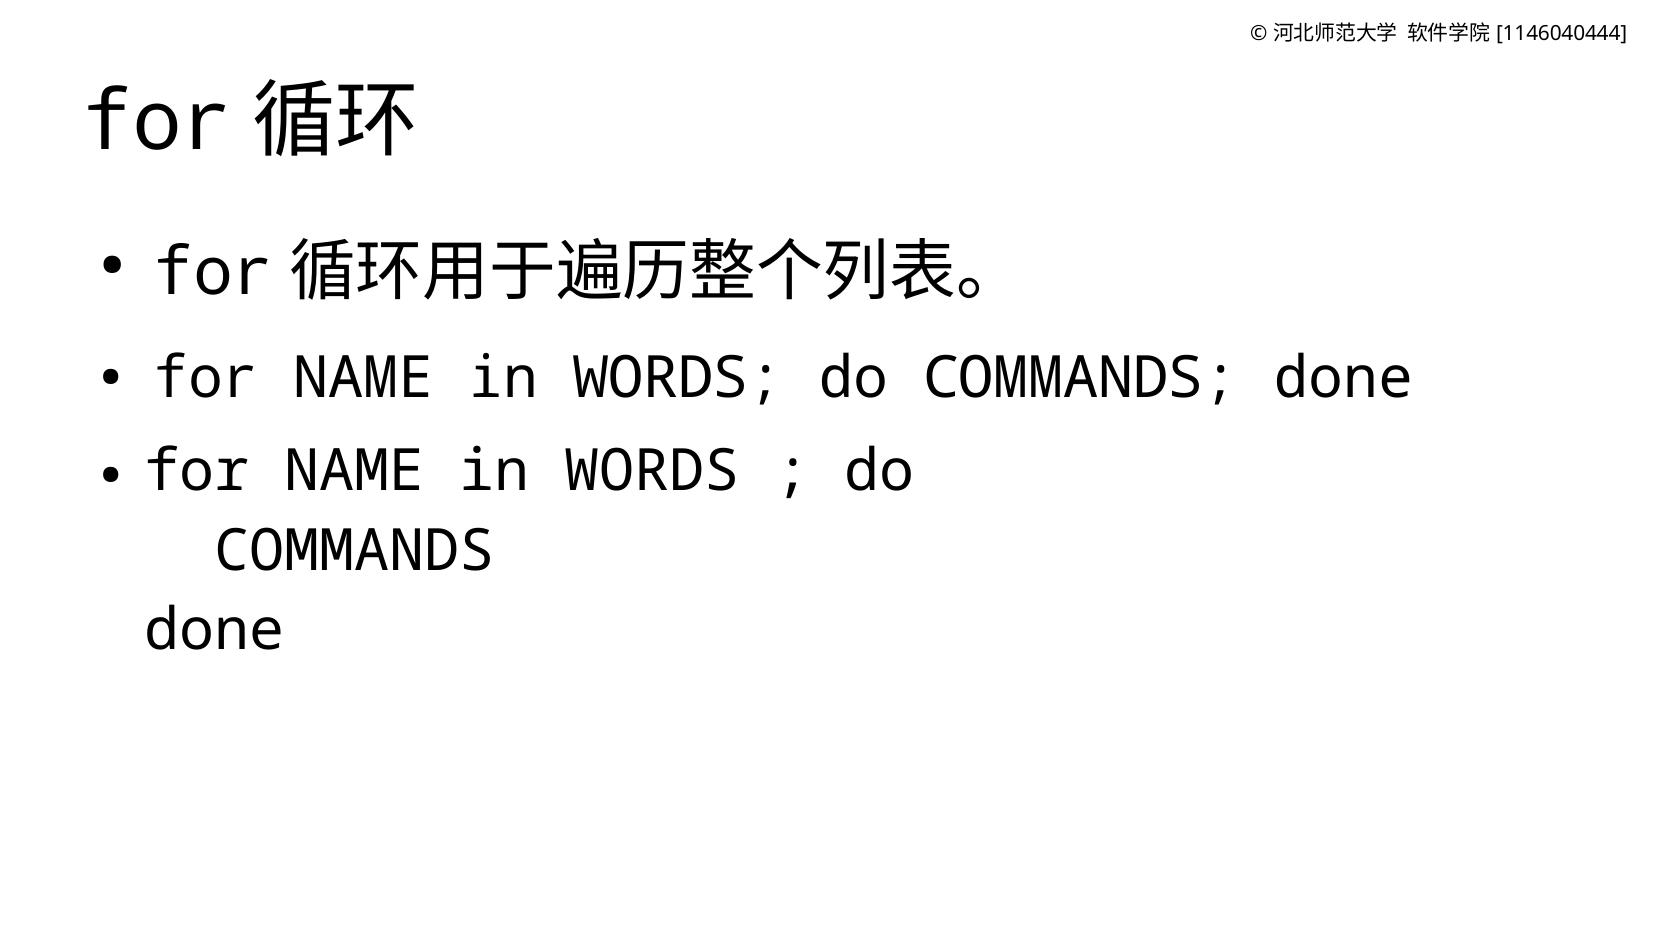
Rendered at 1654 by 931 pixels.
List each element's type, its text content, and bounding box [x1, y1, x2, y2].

list for循环用于遍历整个列表。 for NAME in WORDS; do COMMANDS; done [82, 217, 1571, 758]
title for循环 [82, 37, 1571, 189]
text_box for NAME in WORDS ; do COMMANDS done [129, 421, 1063, 774]
